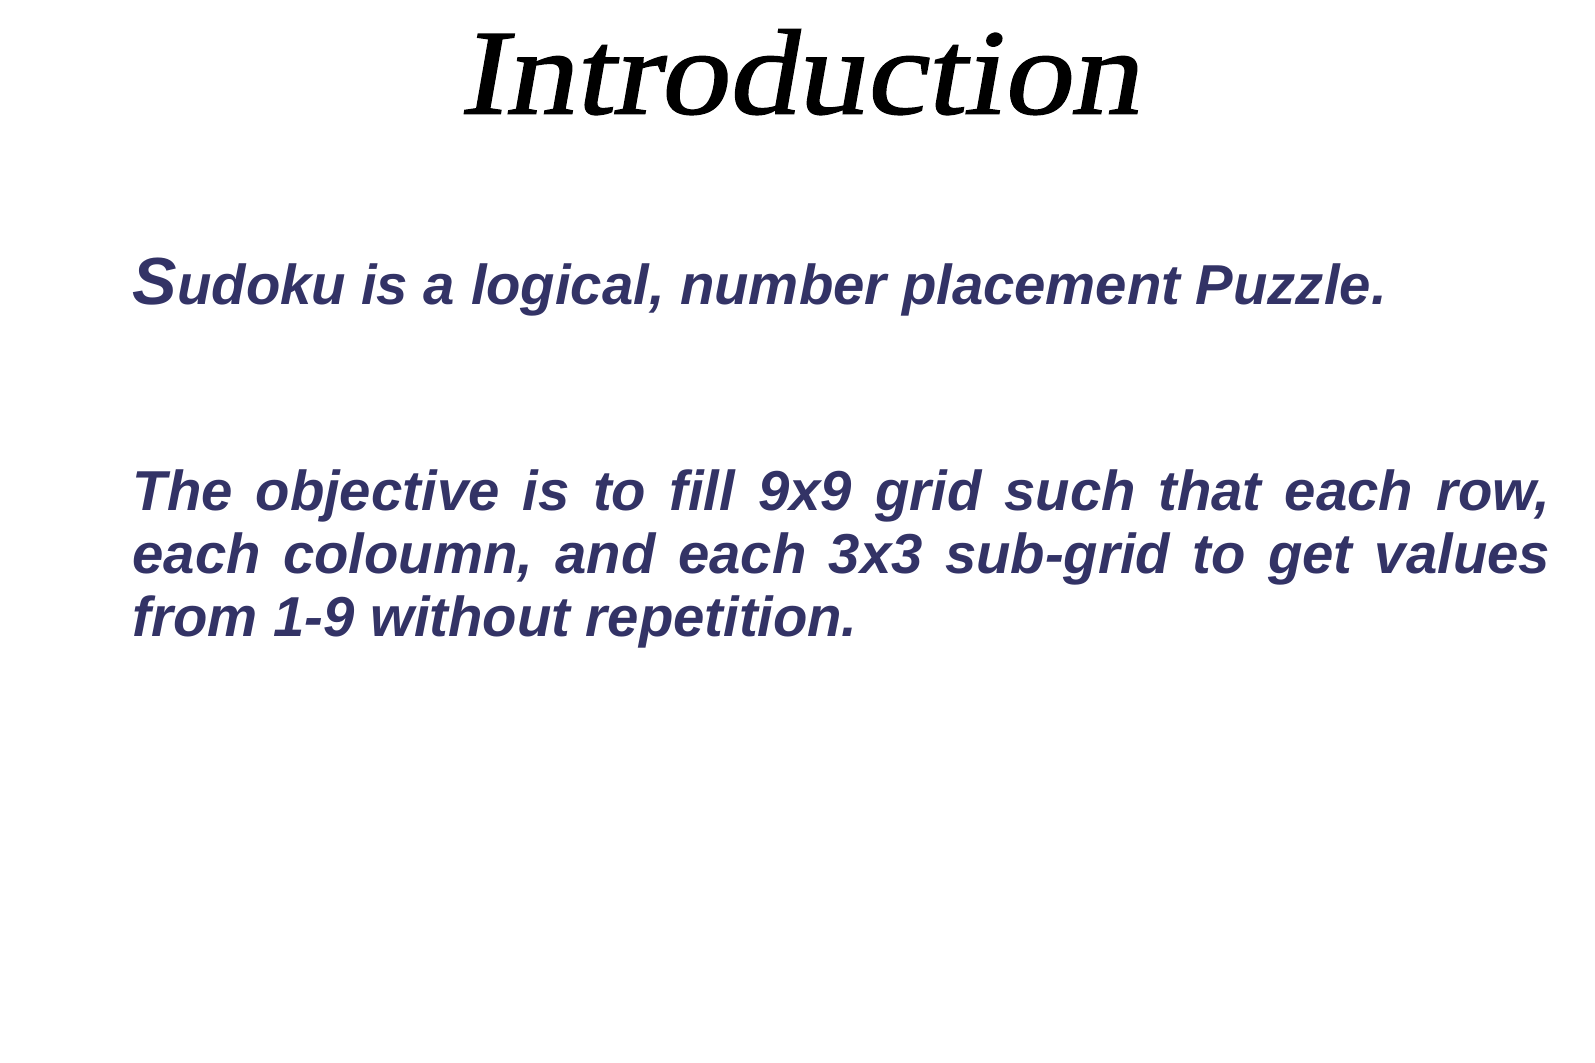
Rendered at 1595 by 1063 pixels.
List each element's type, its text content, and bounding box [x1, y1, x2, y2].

text_box Introduction [1073, 56, 1138, 114]
text_box Sudoku is a logical, number placement Puzzle. [118, 236, 1447, 347]
text_box Introduction [935, 45, 970, 115]
text_box Introduction [735, 29, 801, 115]
text_box Introduction [806, 57, 864, 115]
text_box The objective is to fill 9x9 grid such that each row, each coloumn, and each 3x3 sub-grid to get values from 1-9 without repetition. [118, 451, 1565, 709]
text_box Introduction [667, 56, 727, 115]
text_box Introduction [508, 56, 573, 114]
text_box Introduction [464, 34, 515, 114]
text_box Introduction [873, 56, 929, 115]
text_box Introduction [1010, 56, 1071, 115]
text_box Introduction [614, 56, 667, 114]
text_box Introduction [966, 57, 1000, 114]
text_box Introduction [584, 45, 619, 115]
